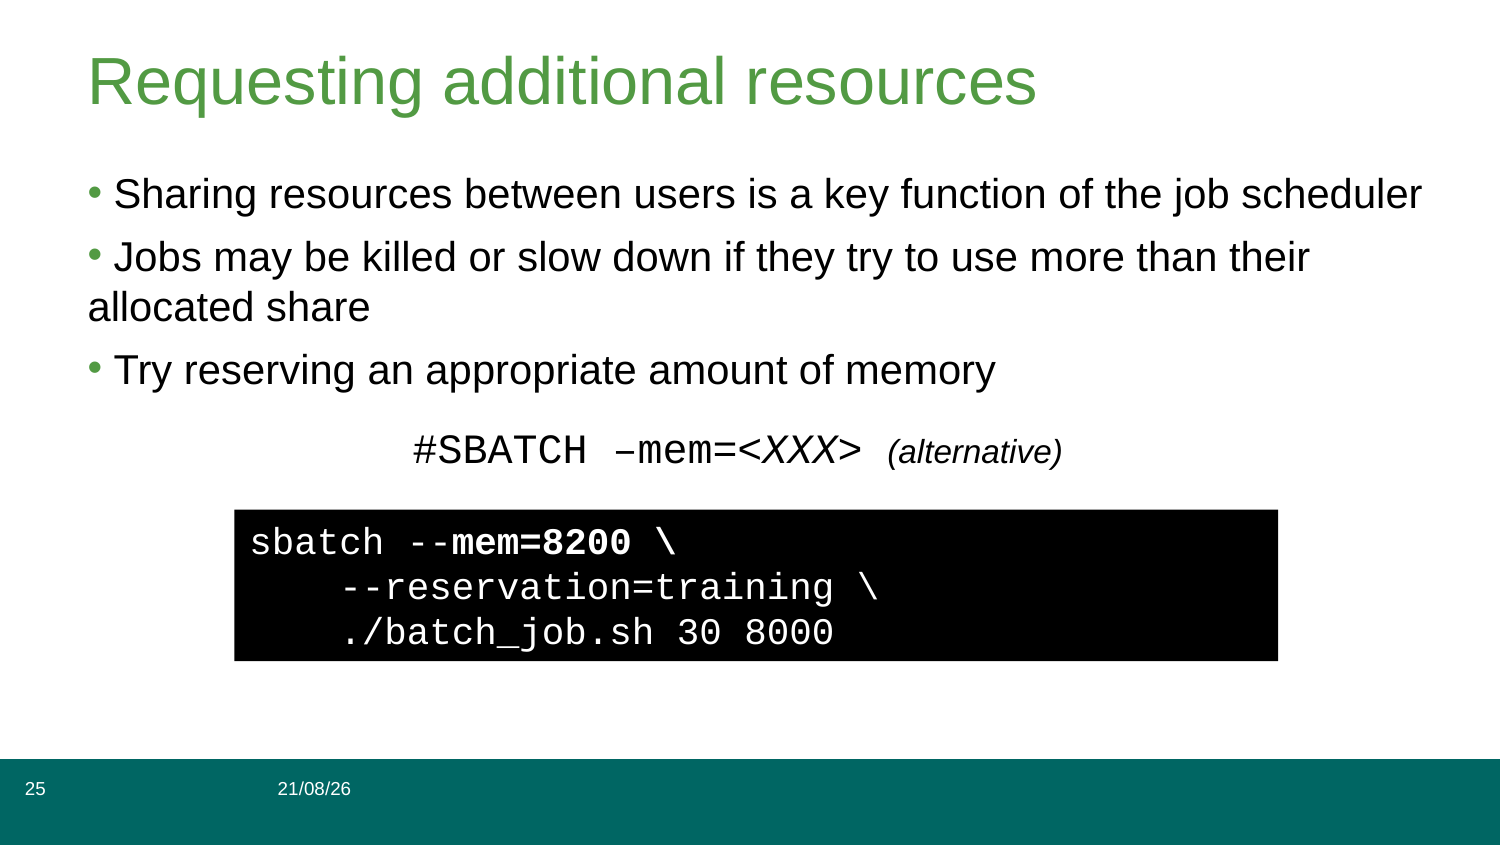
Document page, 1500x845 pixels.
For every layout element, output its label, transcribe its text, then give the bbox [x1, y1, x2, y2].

text_box sbatch --mem=8200 \ --reservation=training \ ./batch_job.sh 30 8000 [234, 509, 1279, 662]
list Sharing resources between users is a key function of the job scheduler Jobs may be killed or slow down if they try to use more than their allocated share Try reserving an appropriate amount of memory #SBATCH –mem=<XXX> (alternative) [87, 167, 1461, 474]
text_box 19/03/19 [277, 776, 553, 799]
text_box <number> [24, 776, 76, 799]
title Requesting additional resources [87, 37, 1426, 132]
